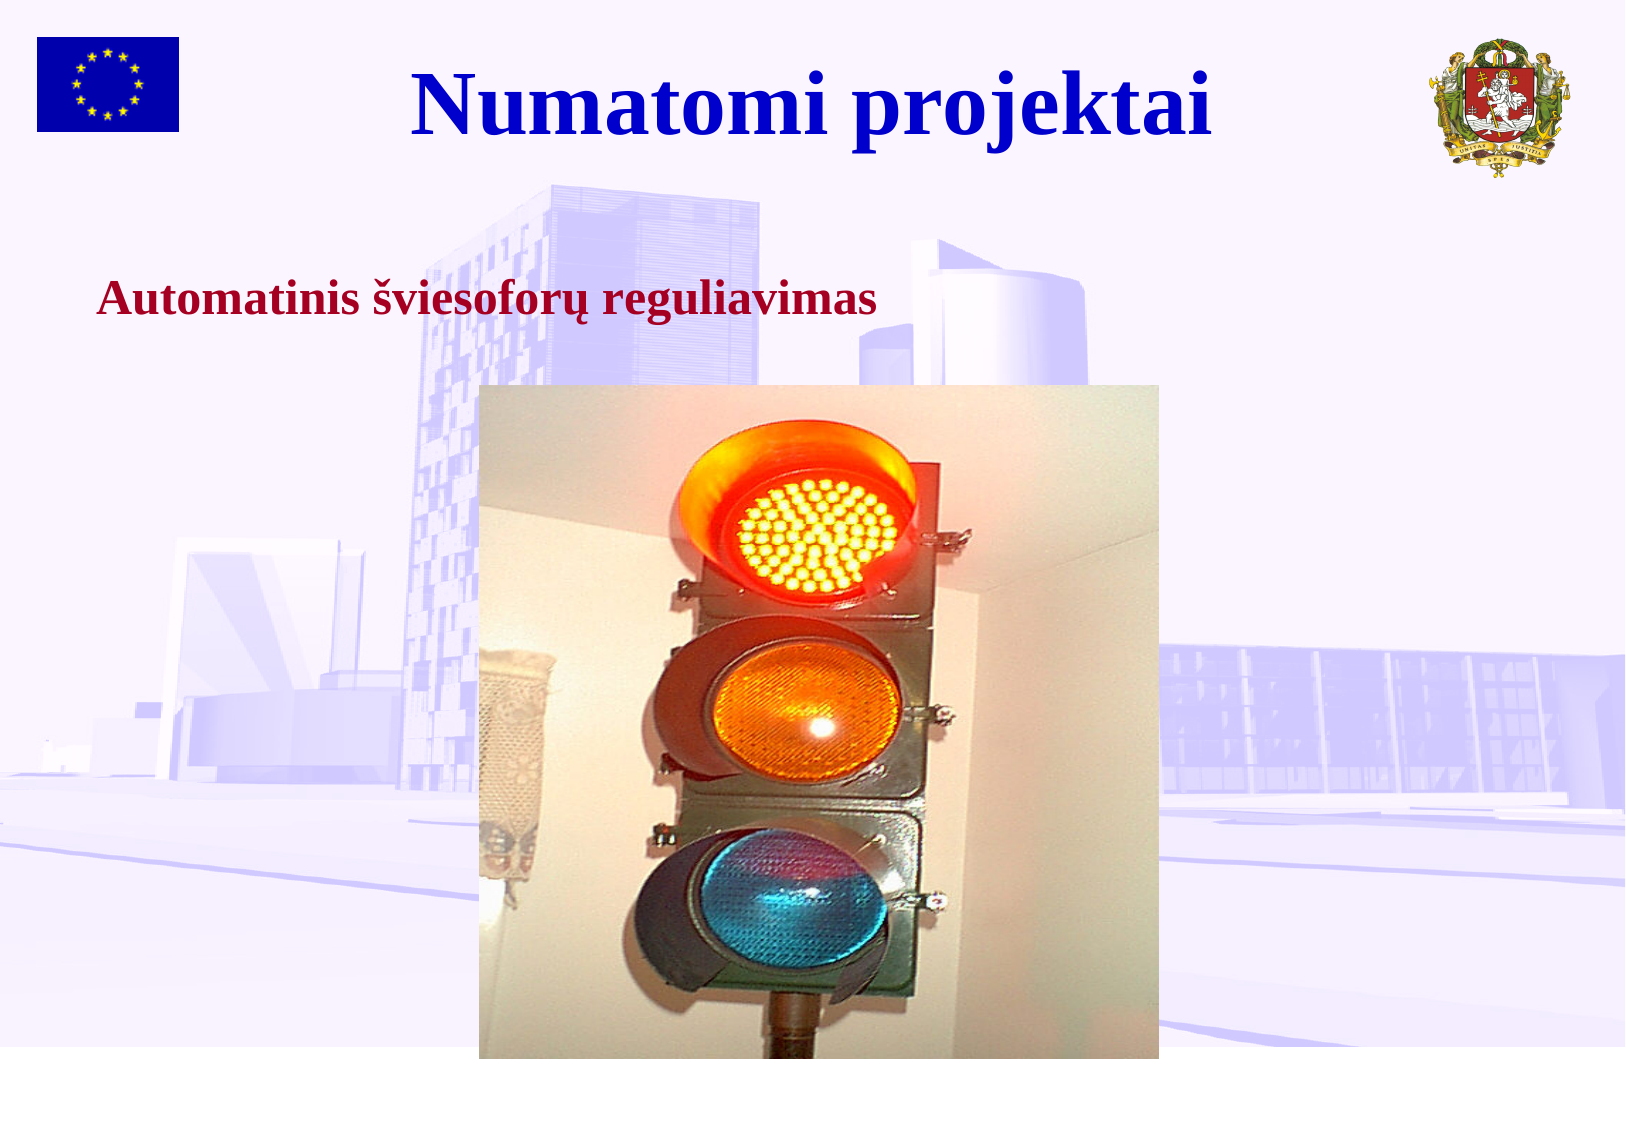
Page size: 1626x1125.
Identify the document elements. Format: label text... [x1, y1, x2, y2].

list Automatinis šviesoforų reguliavimas [81, 262, 1544, 339]
picture [0, 0, 1626, 1059]
title Numatomi projektai [81, 45, 1544, 233]
